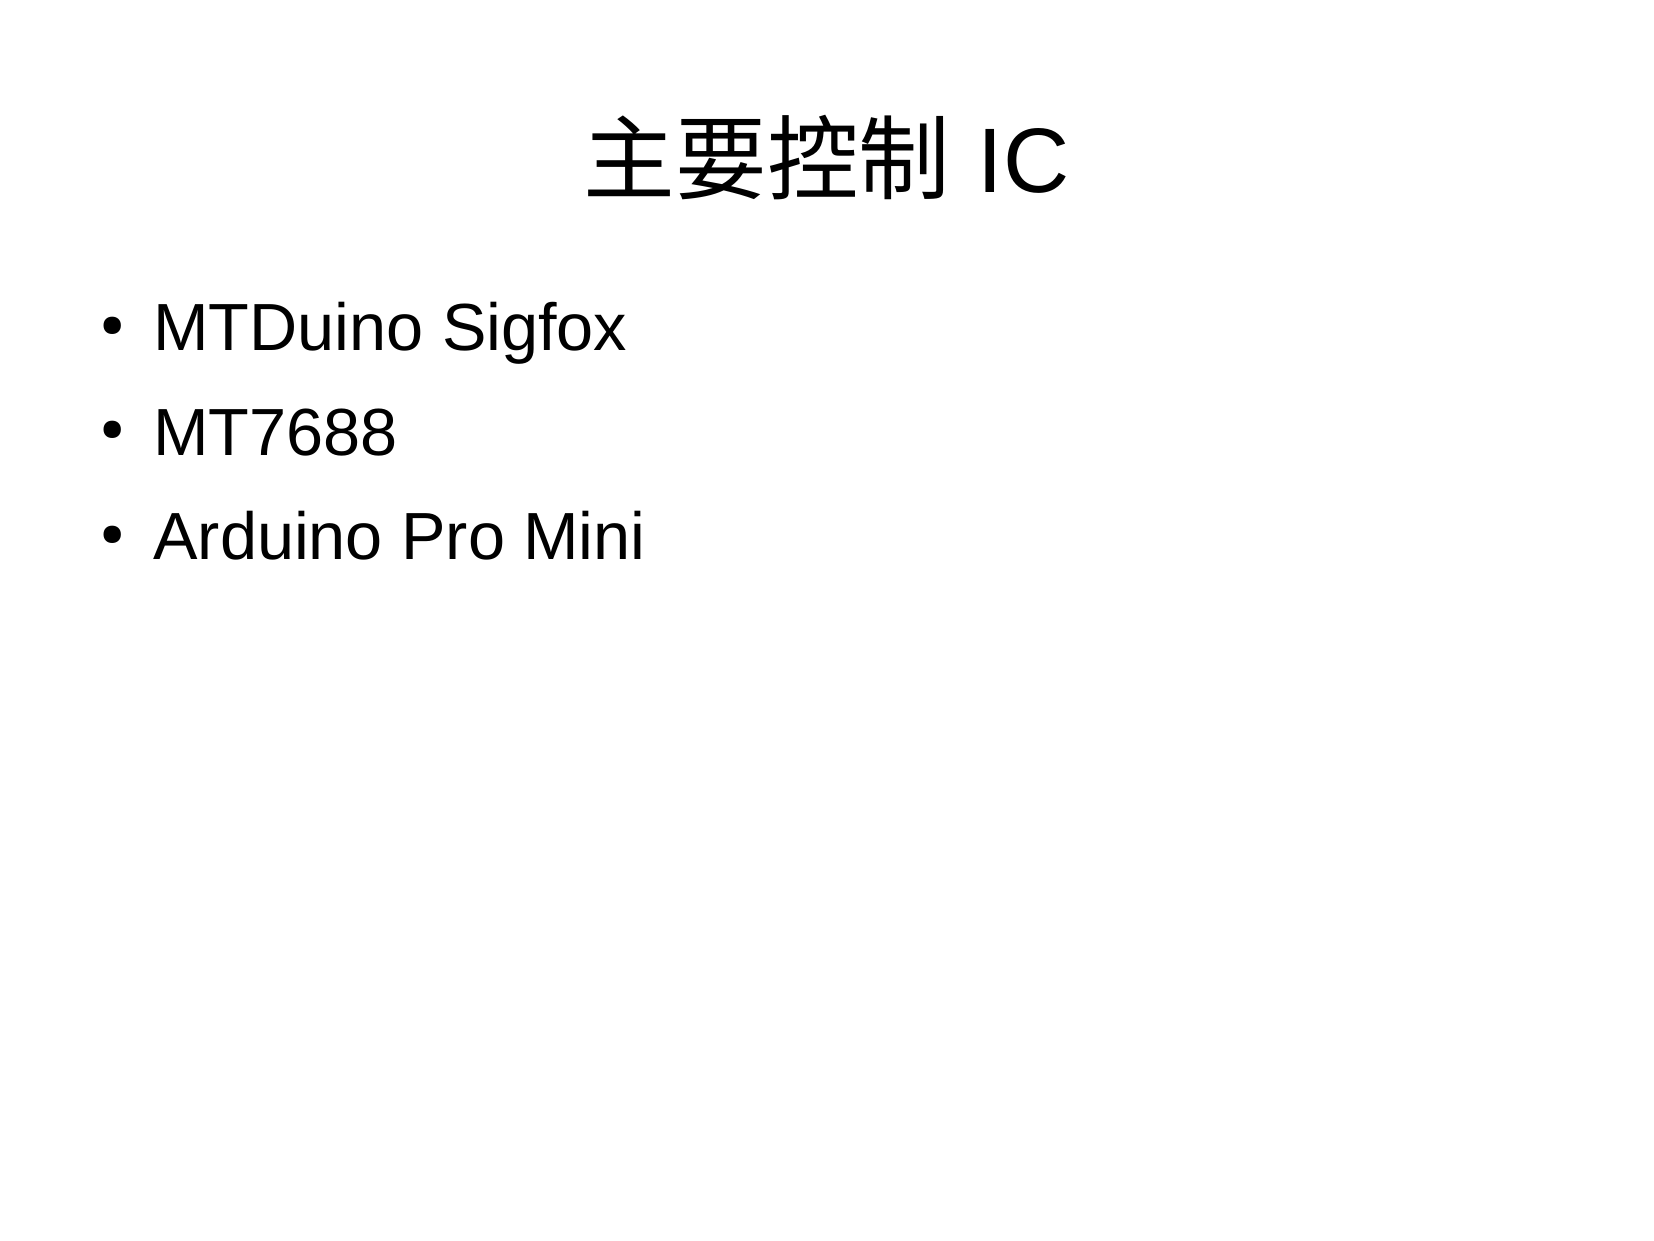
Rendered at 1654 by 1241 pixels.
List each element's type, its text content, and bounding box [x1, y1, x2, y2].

list MTDuino Sigfox MT7688 Arduino Pro Mini [82, 290, 1571, 1010]
title 主要控制IC [82, 49, 1571, 257]
